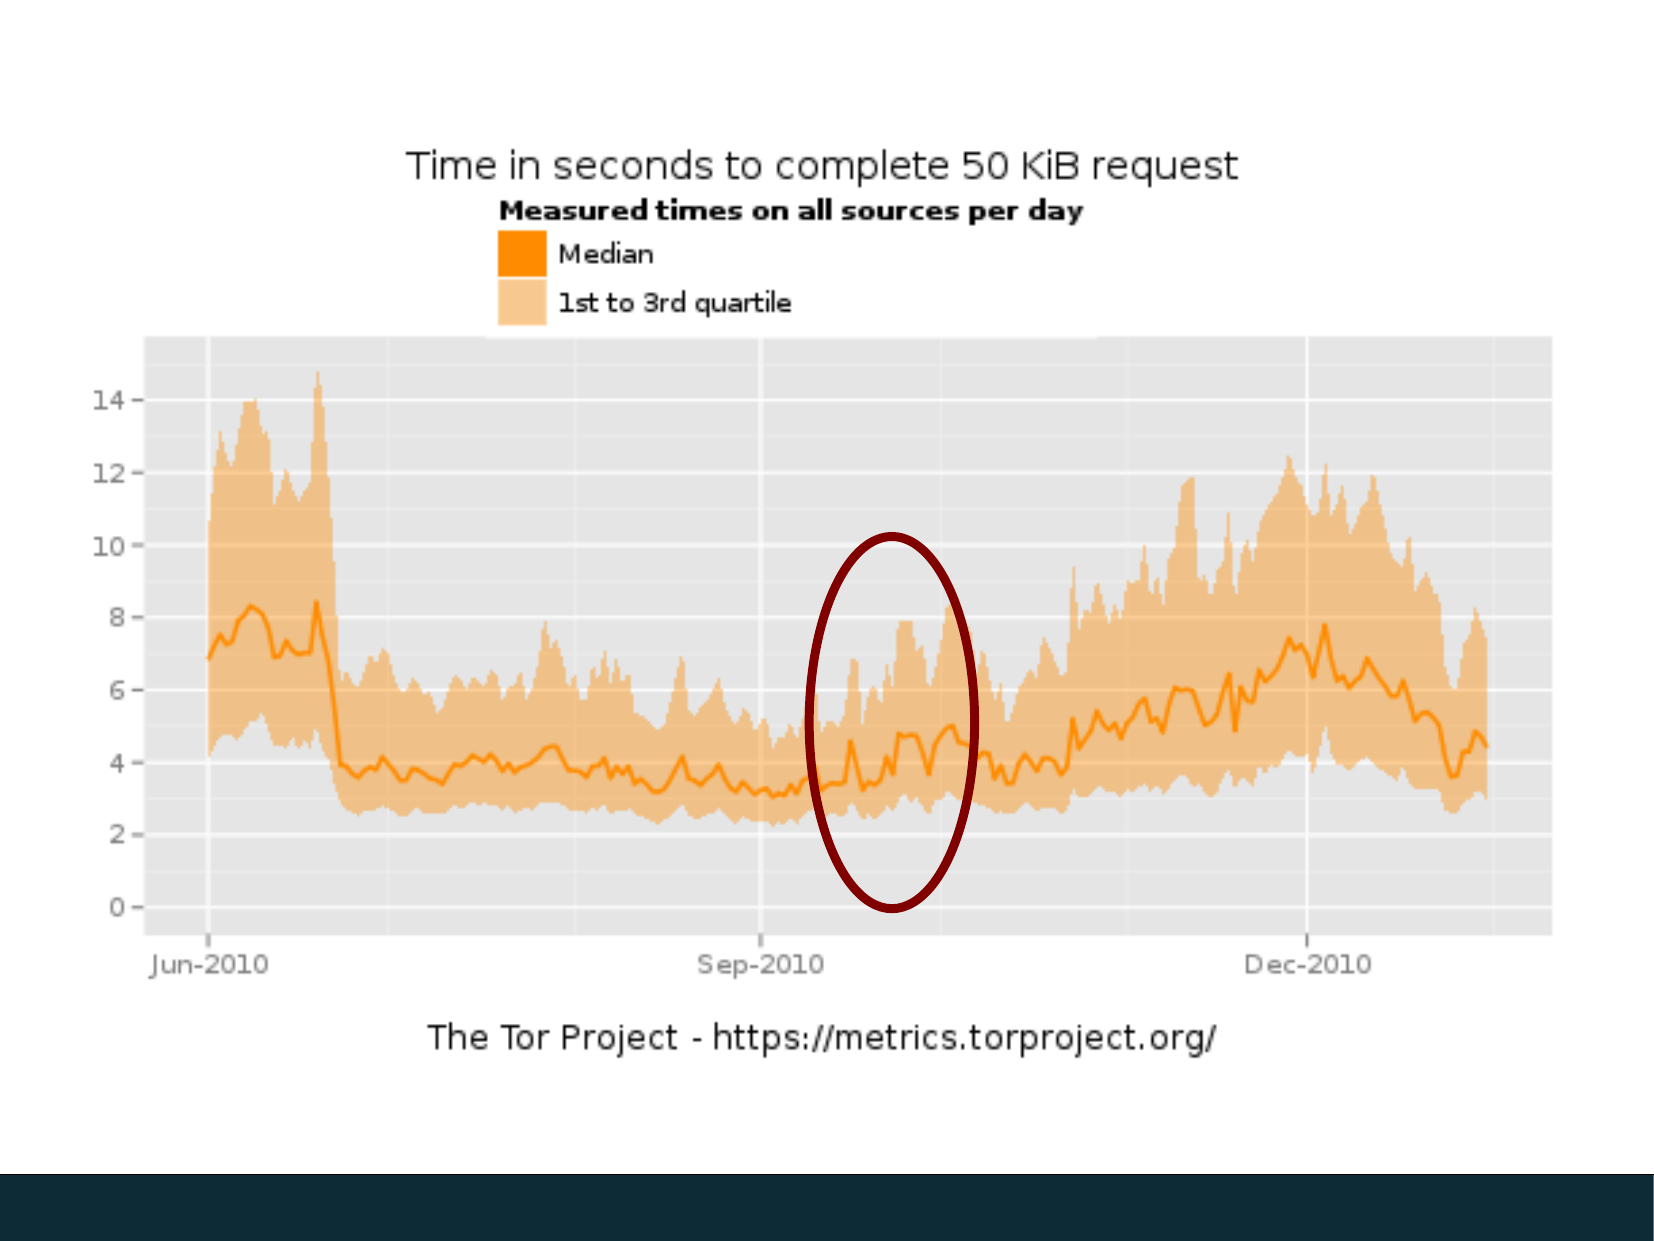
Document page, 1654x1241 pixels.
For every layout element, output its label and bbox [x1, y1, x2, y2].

picture [30, 104, 1591, 1081]
